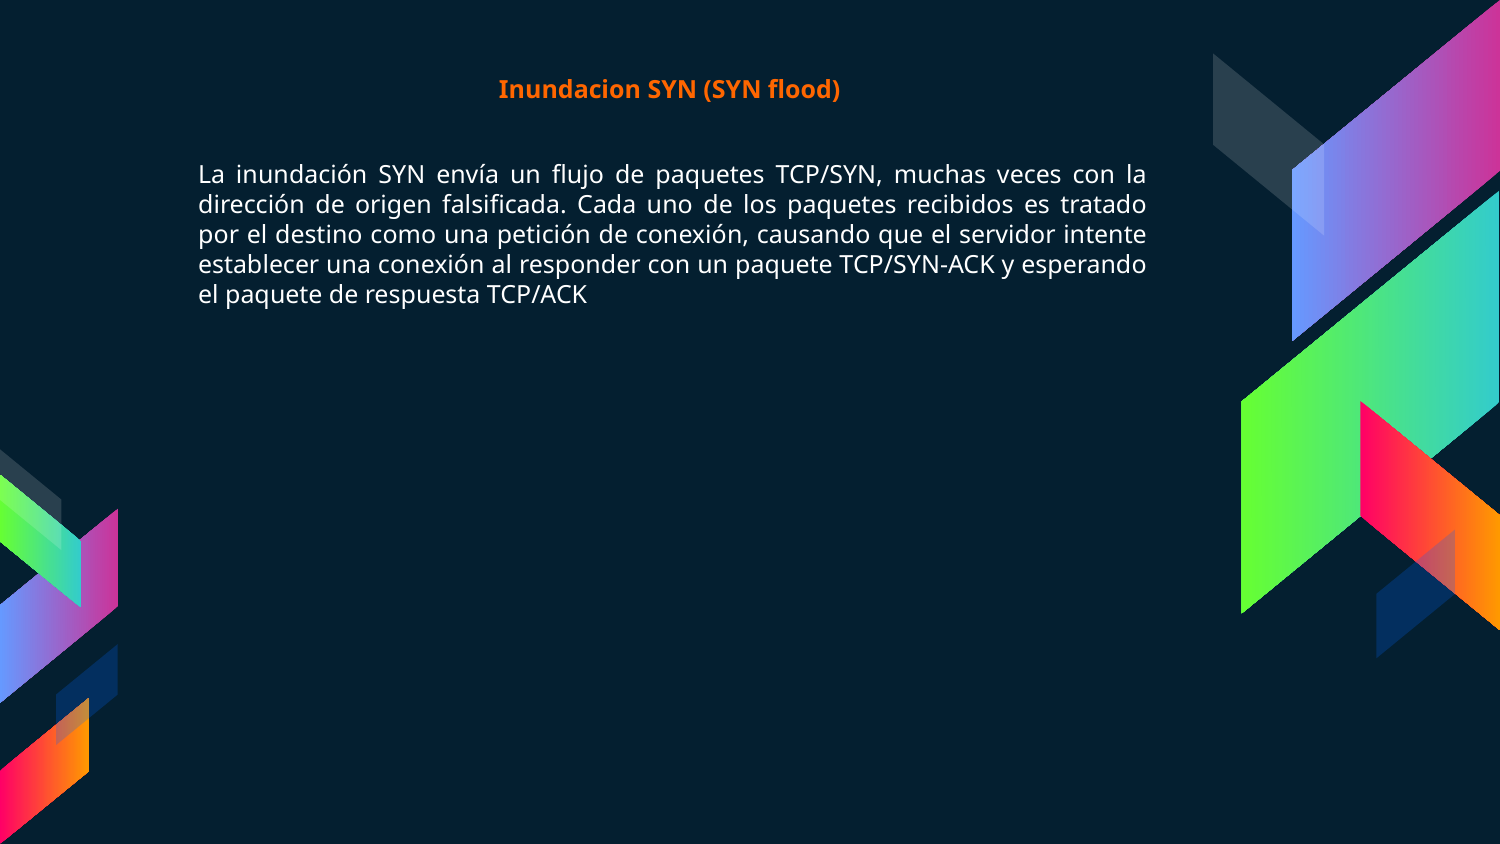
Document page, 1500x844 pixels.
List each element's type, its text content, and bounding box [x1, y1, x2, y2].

list Inundacion SYN (SYN flood) La inundación SYN envía un flujo de paquetes TCP/SYN, muchas veces con la dirección de origen falsificada. Cada uno de los paquetes recibidos es tratado por el destino como una petición de conexión, causando que el servidor intente establecer una conexión al responder con un paquete TCP/SYN-ACK y esperando el paquete de respuesta TCP/ACK [183, 59, 1164, 506]
